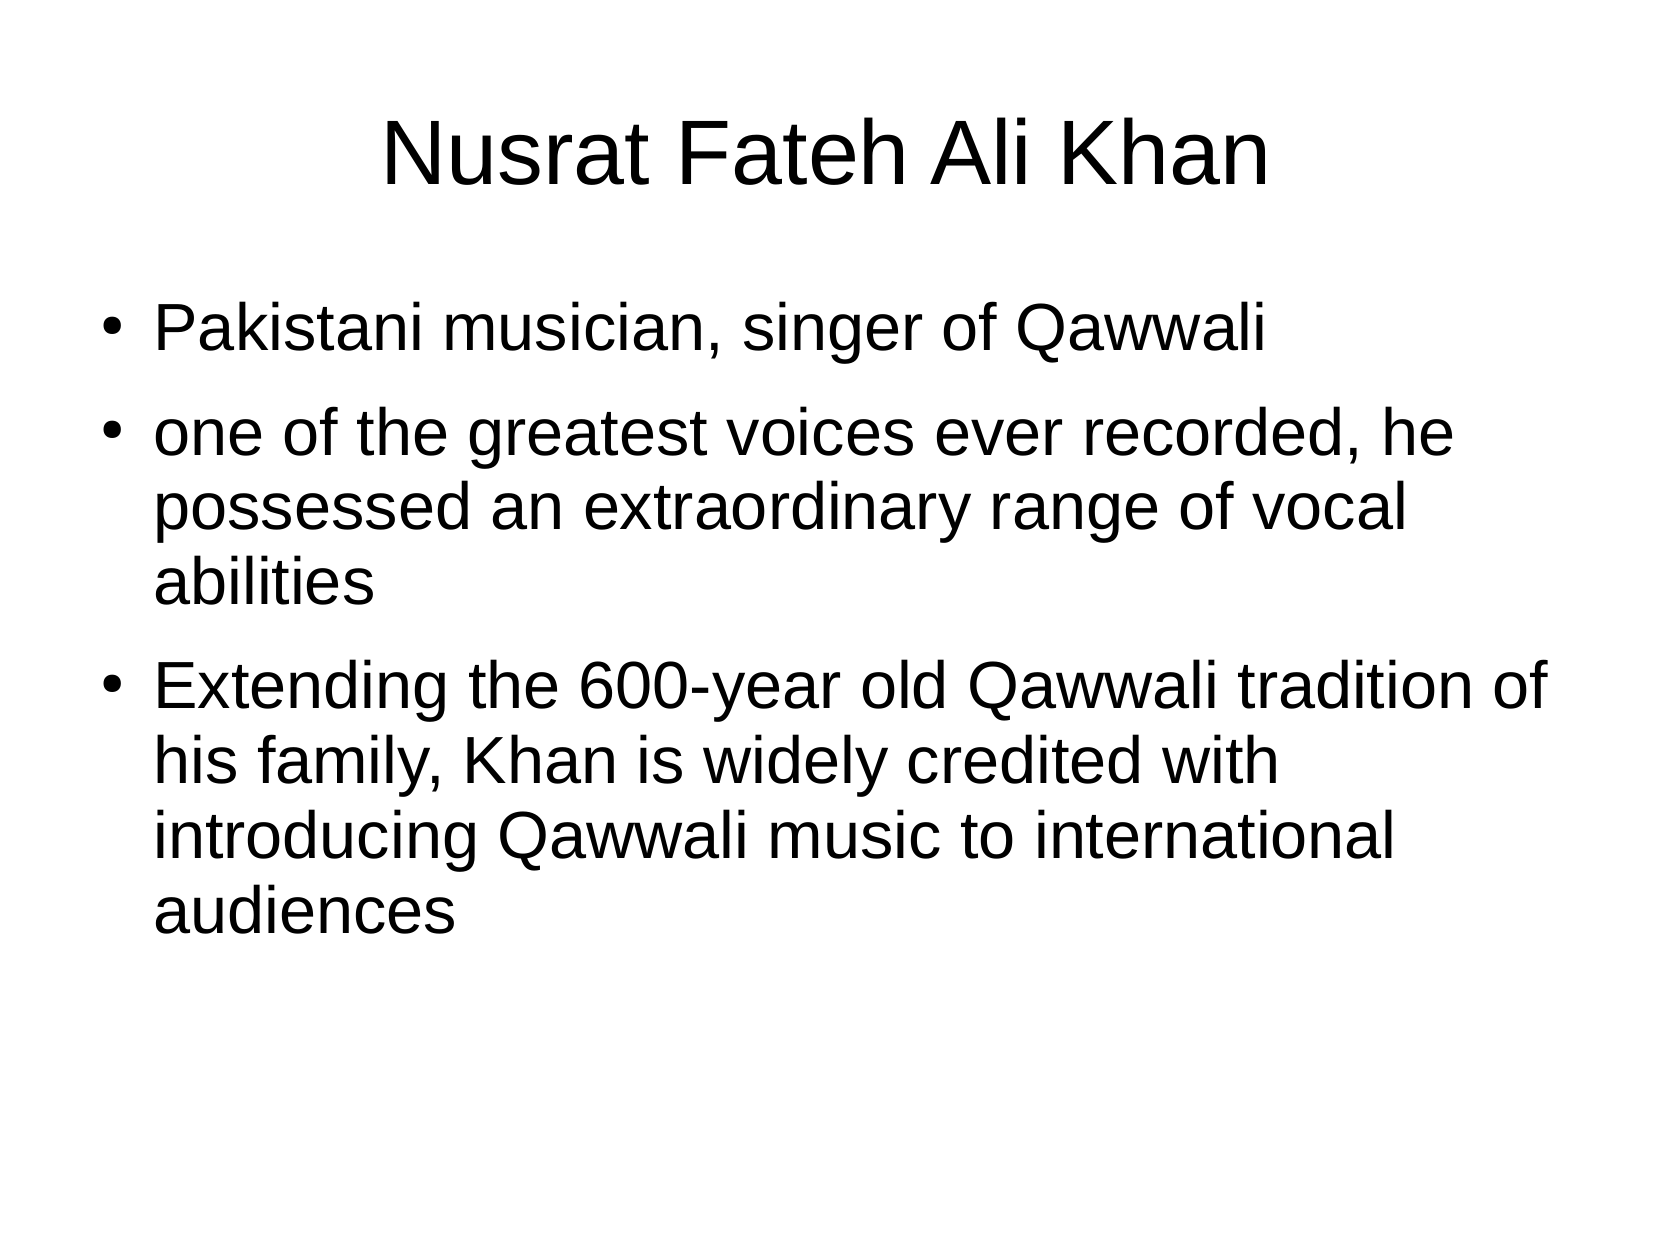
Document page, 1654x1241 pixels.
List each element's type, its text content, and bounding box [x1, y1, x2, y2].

list Pakistani musician, singer of Qawwali one of the greatest voices ever recorded, he possessed an extraordinary range of vocal abilities Extending the 600-year old Qawwali tradition of his family, Khan is widely credited with introducing Qawwali music to international audiences [82, 290, 1571, 1010]
title Nusrat Fateh Ali Khan [82, 49, 1571, 257]
